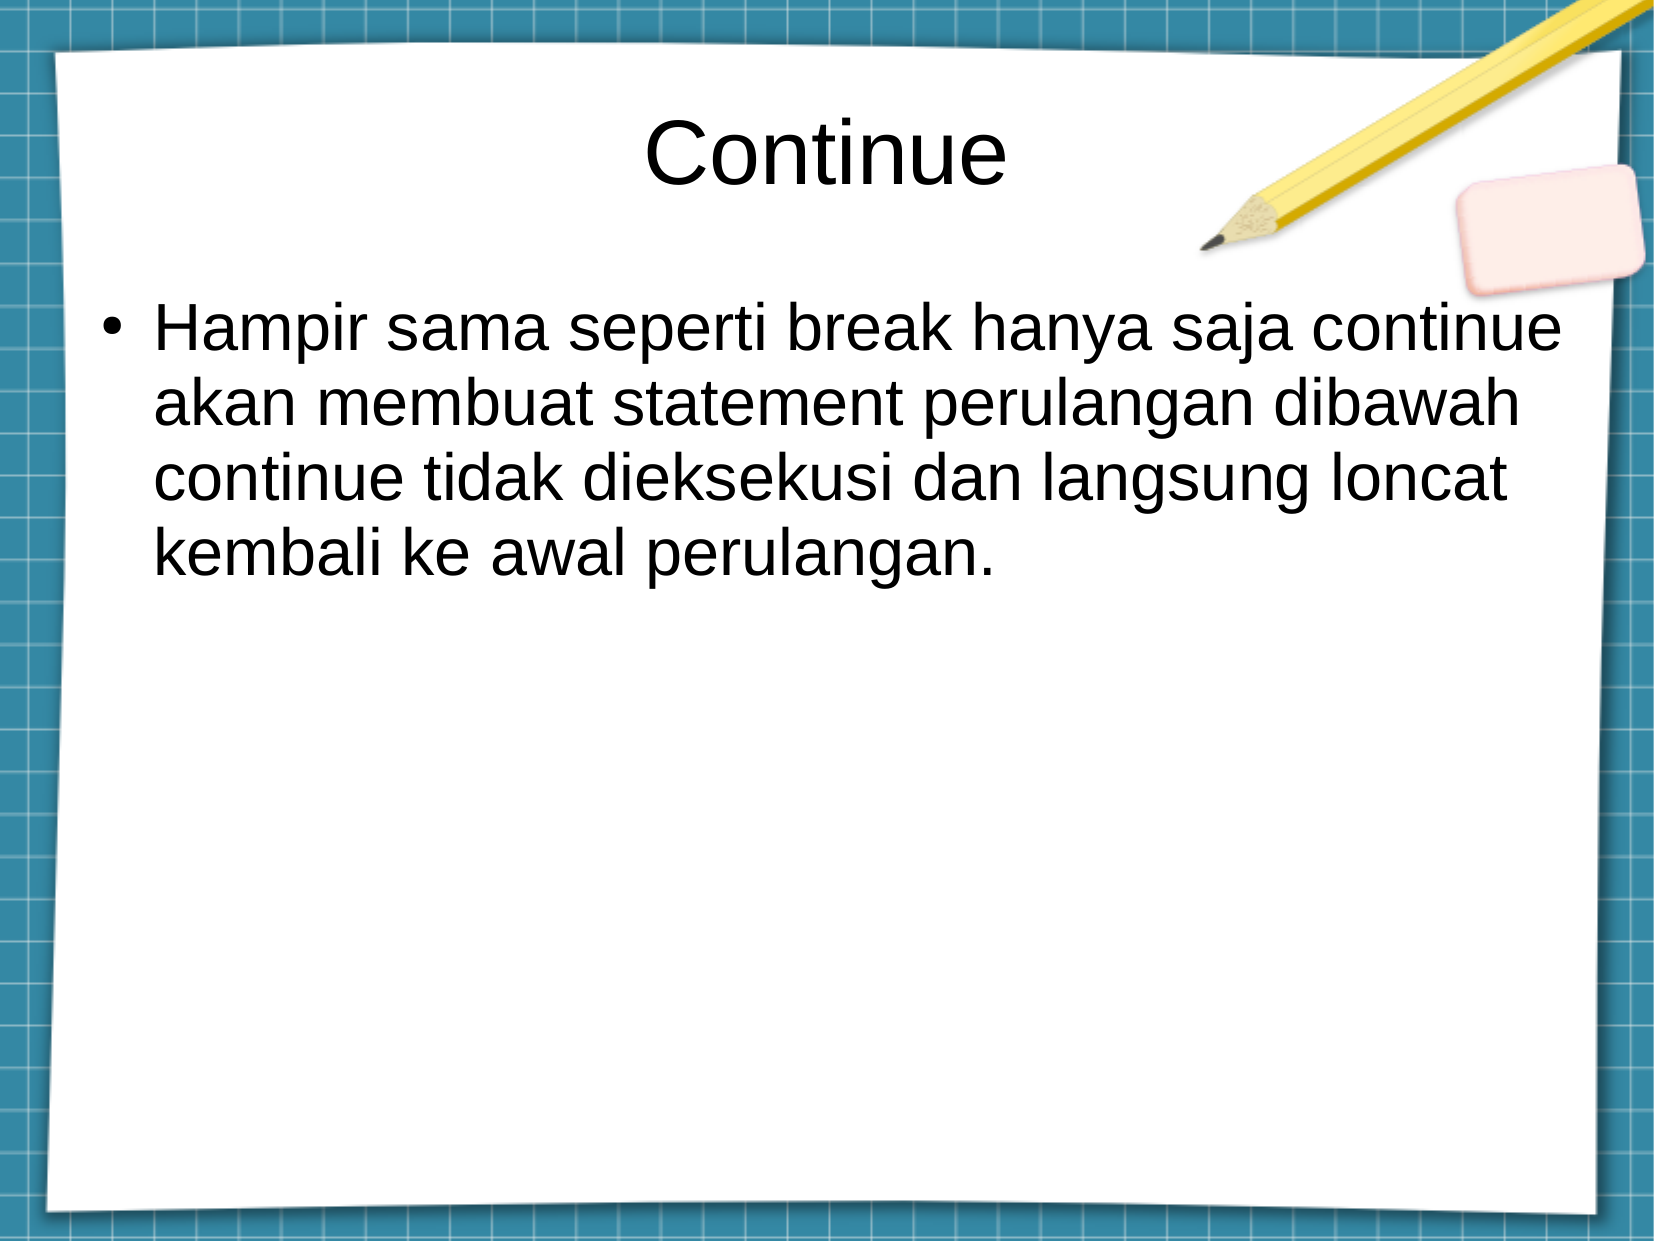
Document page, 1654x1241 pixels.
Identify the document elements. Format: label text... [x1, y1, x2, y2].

title Continue [82, 49, 1571, 257]
list Hampir sama seperti break hanya saja continue akan membuat statement perulangan dibawah continue tidak dieksekusi dan langsung loncat kembali ke awal perulangan. [82, 290, 1571, 1010]
picture [0, 0, 1654, 1241]
